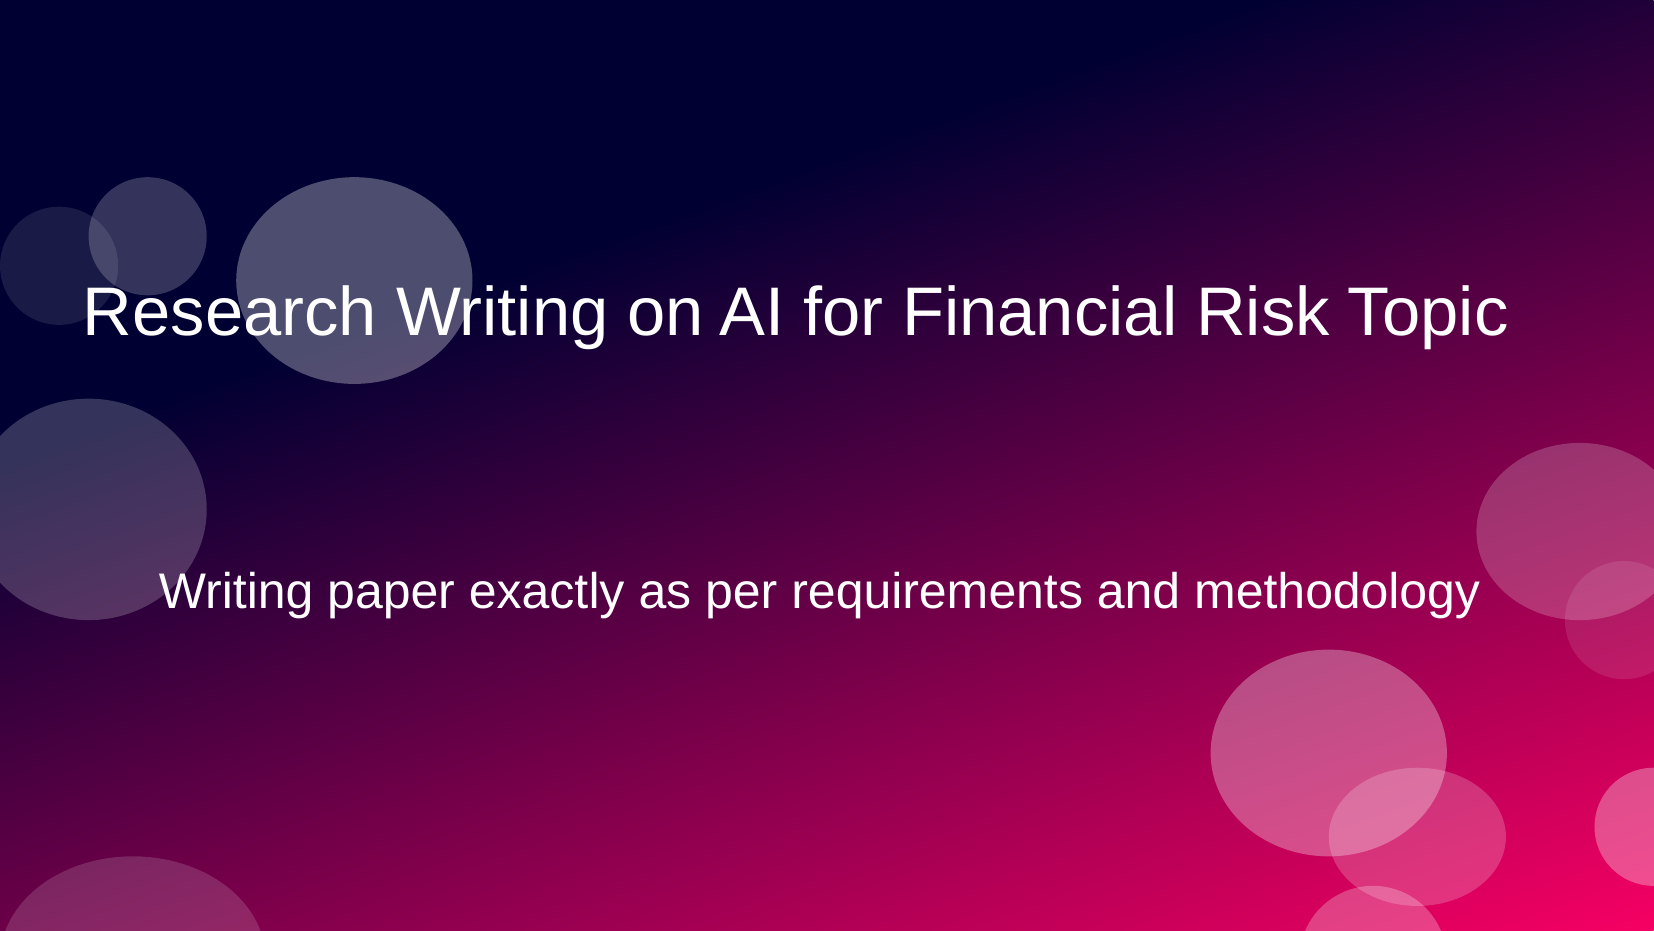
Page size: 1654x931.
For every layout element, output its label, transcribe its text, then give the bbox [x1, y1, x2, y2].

title Research Writing on AI for Financial Risk Topic [82, 234, 1571, 390]
subtitle Writing paper exactly as per requirements and methodology [82, 425, 1571, 758]
